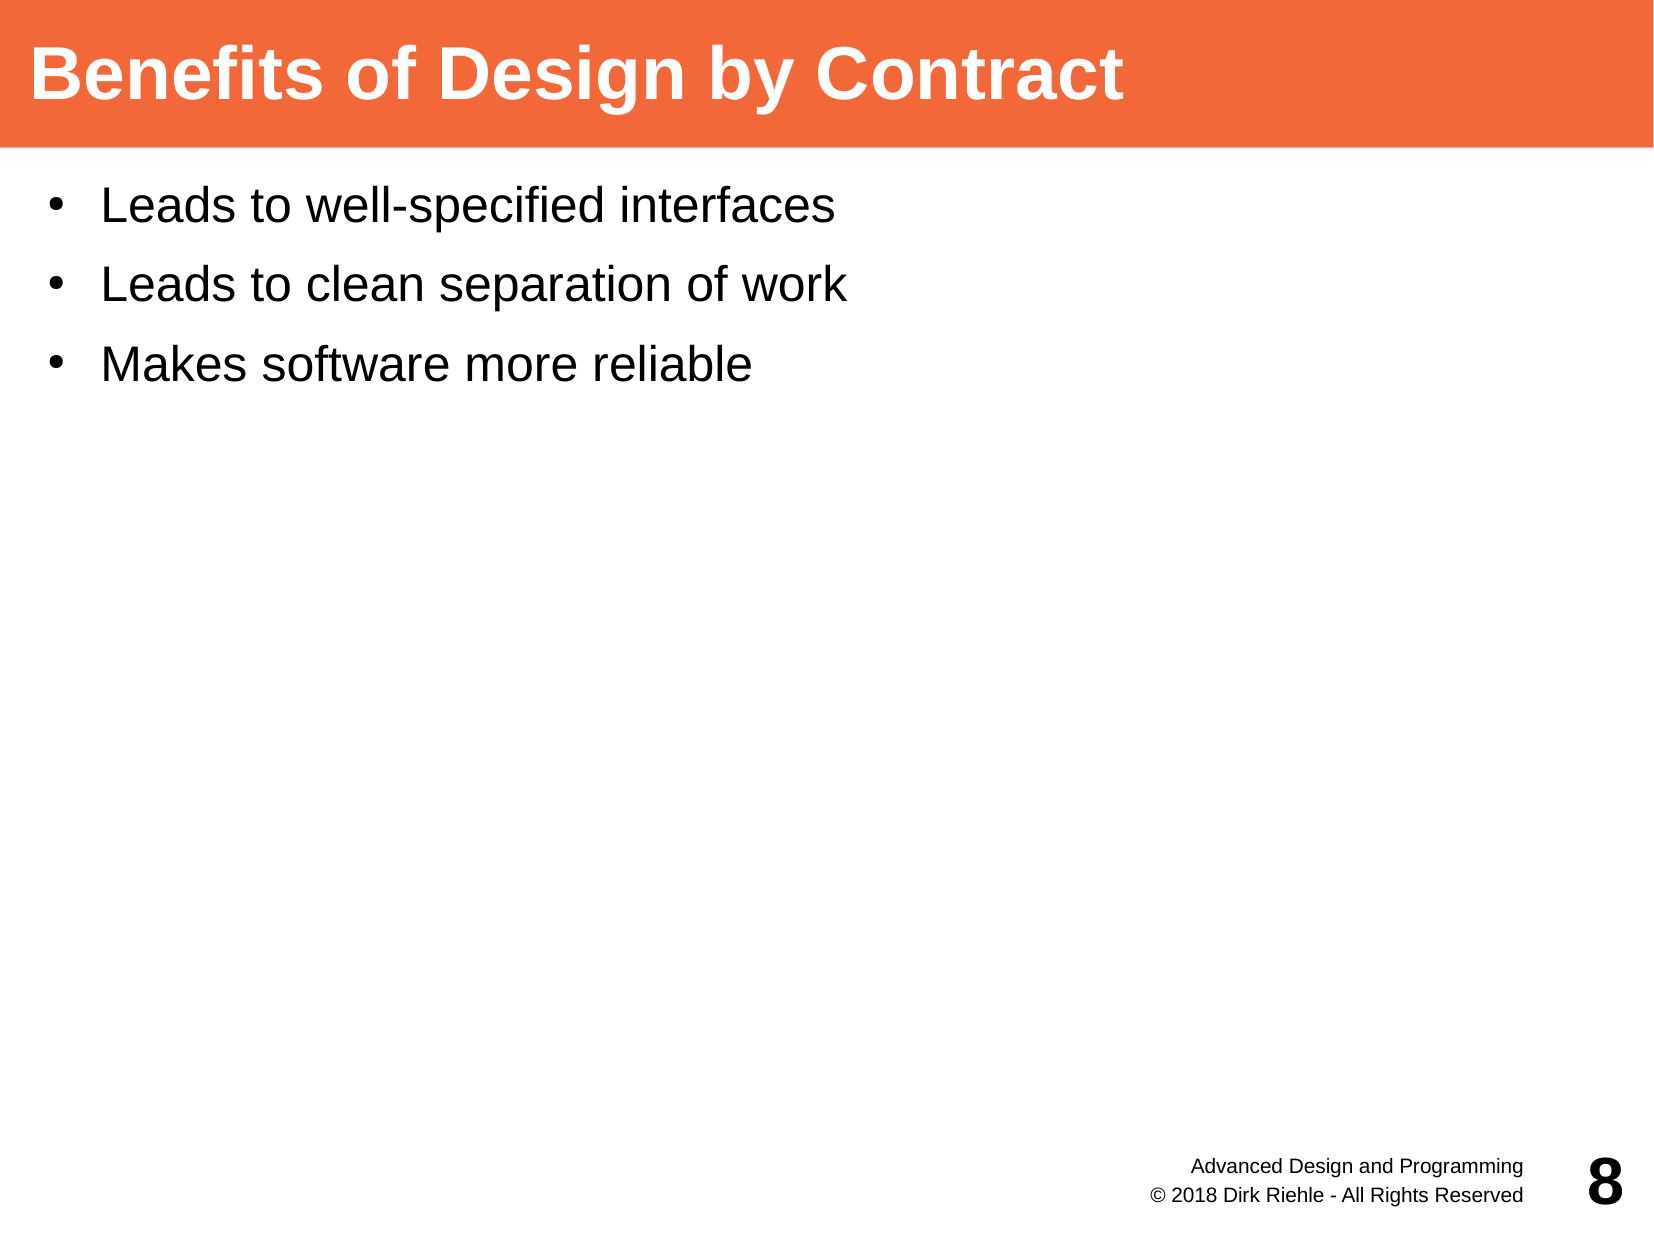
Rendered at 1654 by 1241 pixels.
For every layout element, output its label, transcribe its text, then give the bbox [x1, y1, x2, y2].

title Benefits of Design by Contract [0, 0, 1654, 148]
list Leads to well-specified interfaces Leads to clean separation of work Makes software more reliable [29, 177, 1625, 1063]
